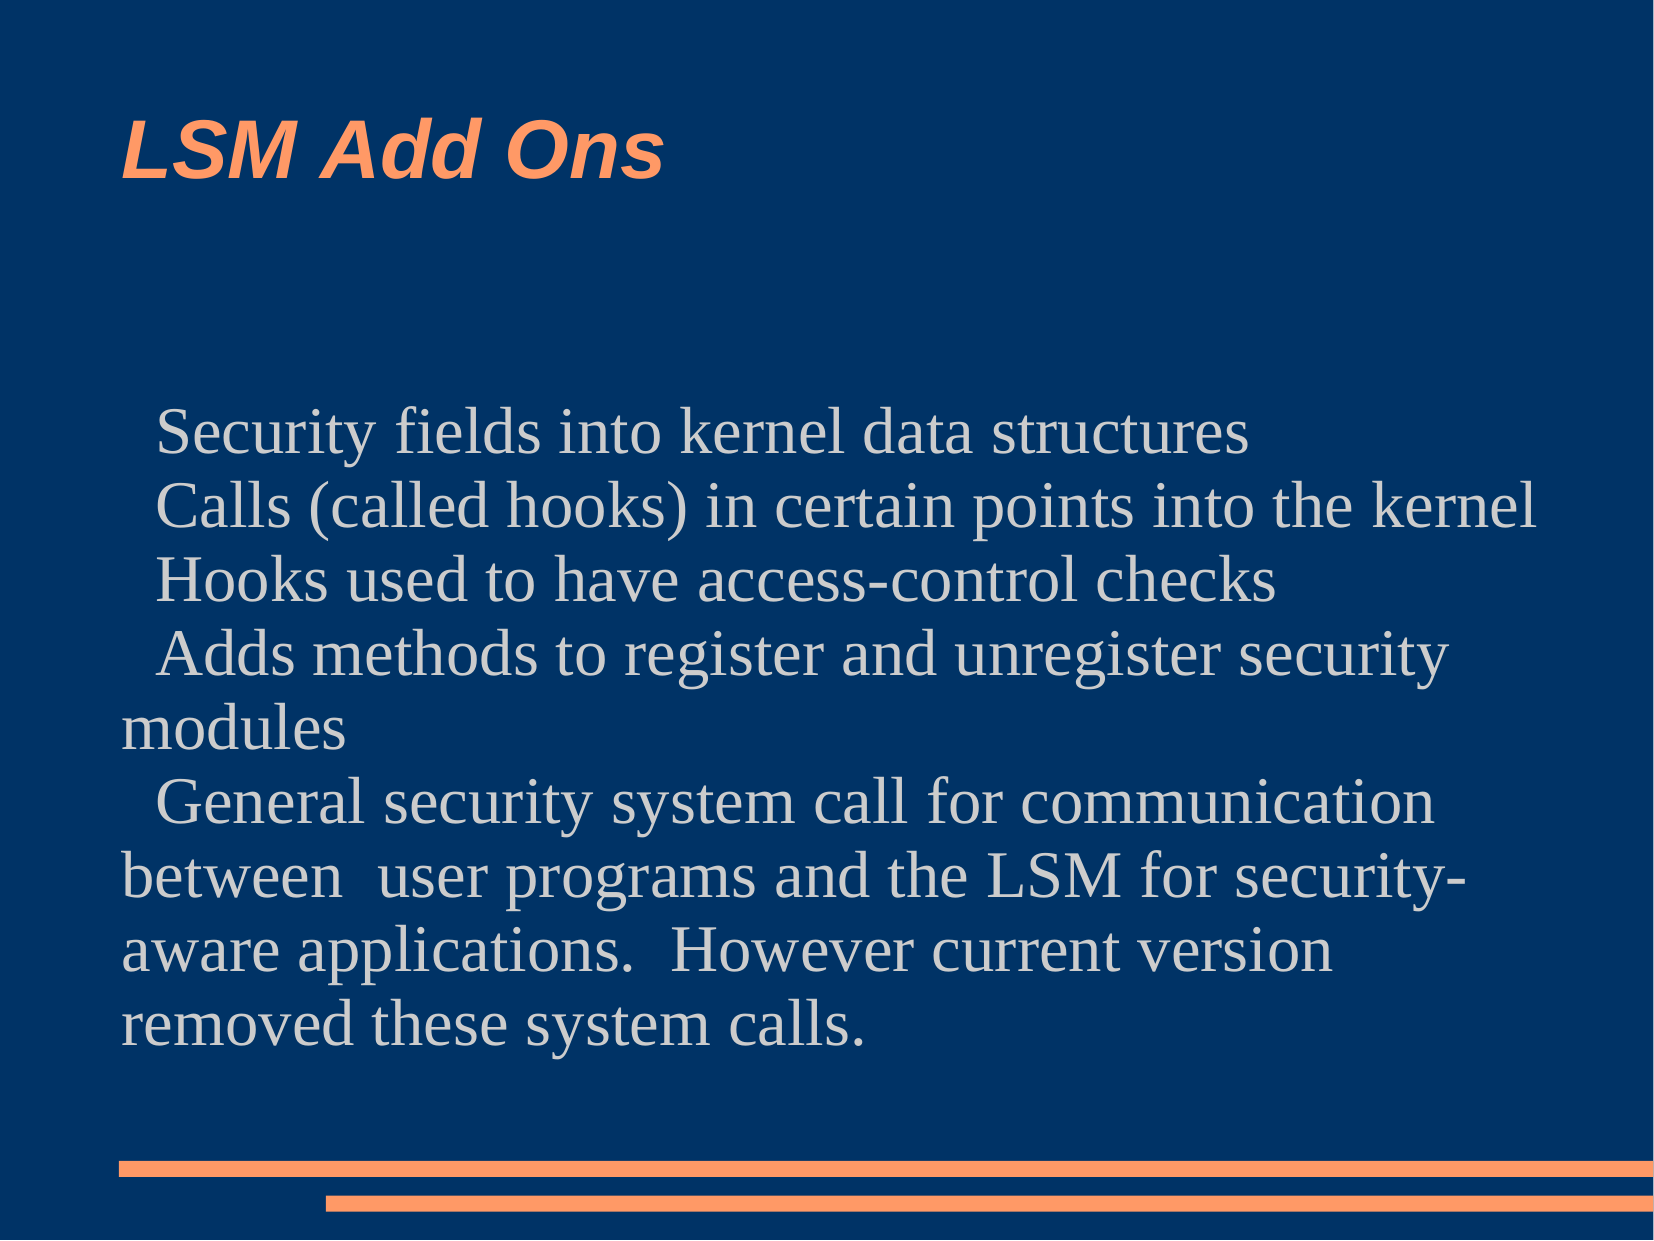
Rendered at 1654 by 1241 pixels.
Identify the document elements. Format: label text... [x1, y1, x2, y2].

title LSM Add Ons [121, 46, 1534, 254]
subtitle Security fields into kernel data structures Calls (called hooks) in certain points into the kernel Hooks used to have access-control checks Adds methods to register and unregister security modules General security system call for communication between user programs and the LSM for security-aware applications. However current version removed these system calls. [121, 322, 1561, 1133]
